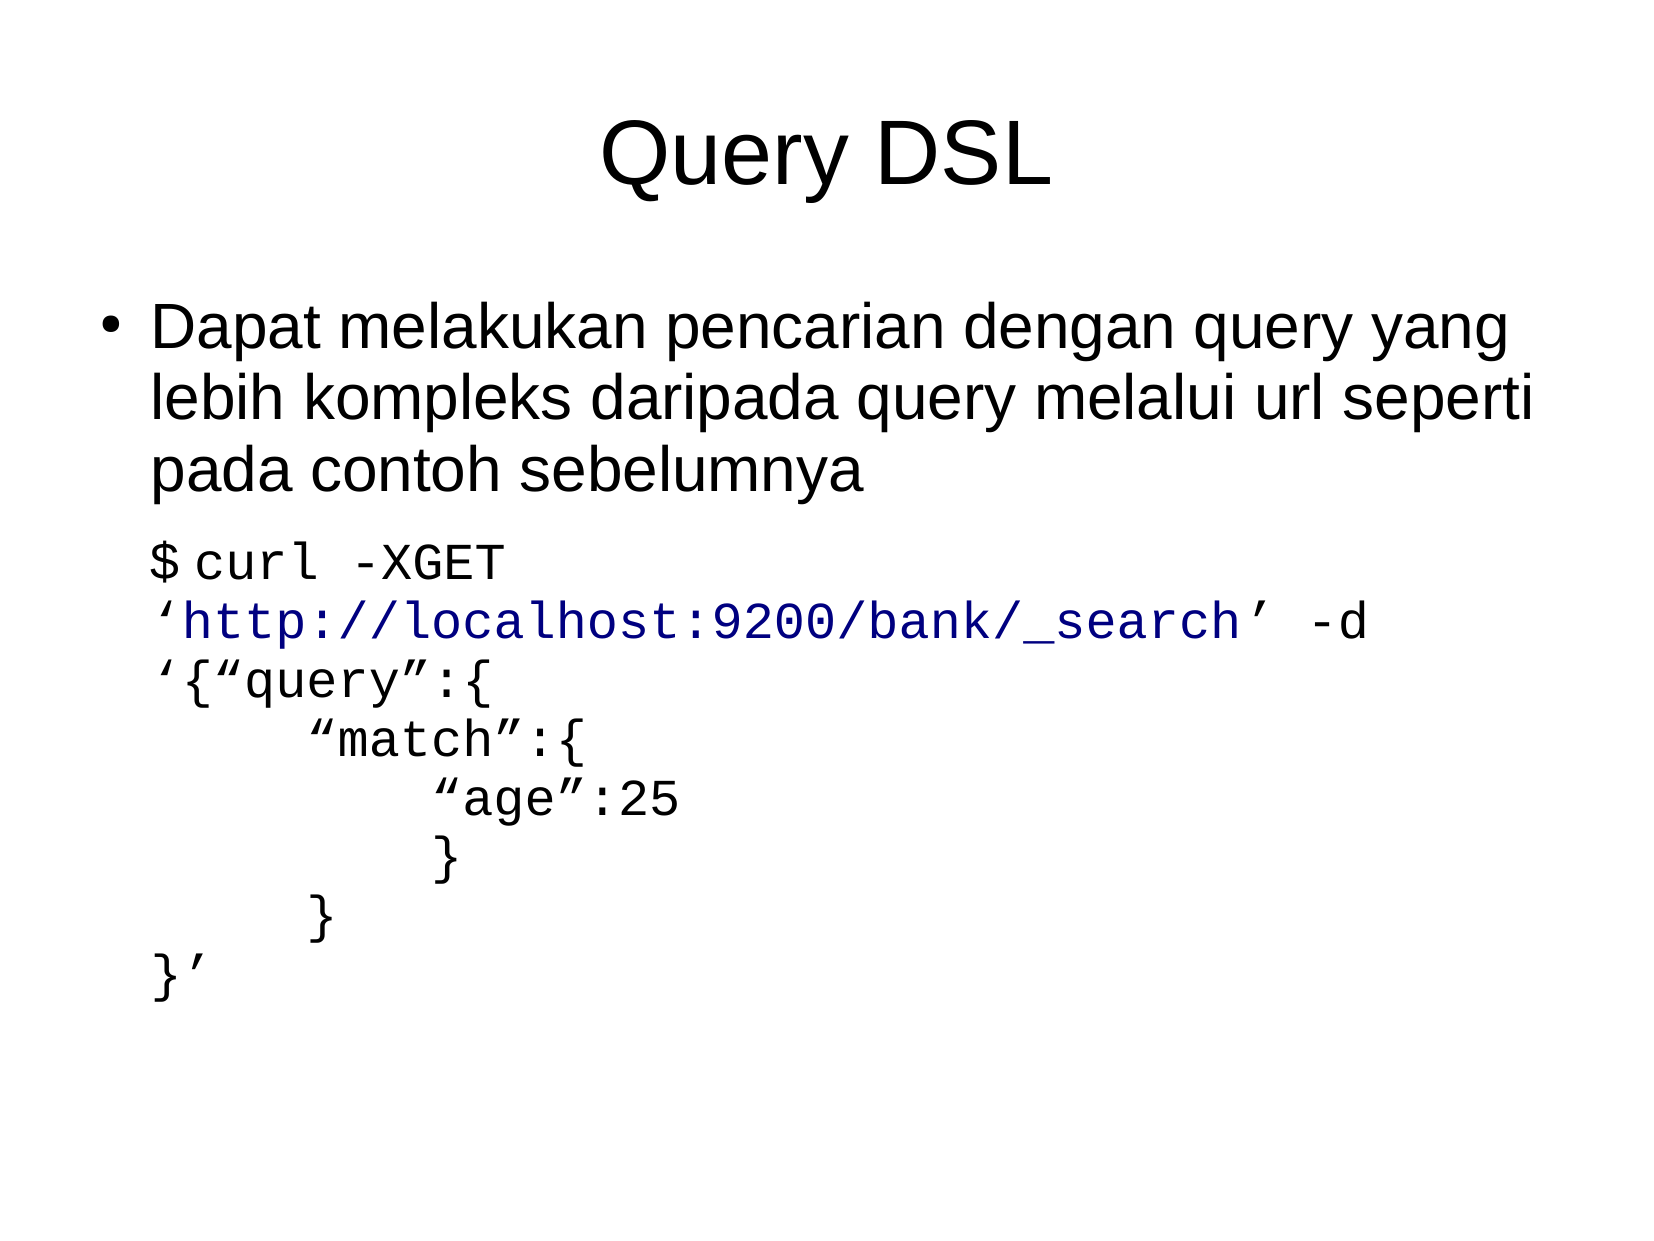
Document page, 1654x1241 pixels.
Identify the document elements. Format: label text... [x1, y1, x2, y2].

title Query DSL [82, 49, 1571, 257]
list Dapat melakukan pencarian dengan query yang lebih kompleks daripada query melalui url seperti pada contoh sebelumnya $ curl -XGET ‘http://localhost:9200/bank/_search’ -d ‘{“query”:{ “match”:{ “age”:25 } } }’ [82, 290, 1571, 1010]
